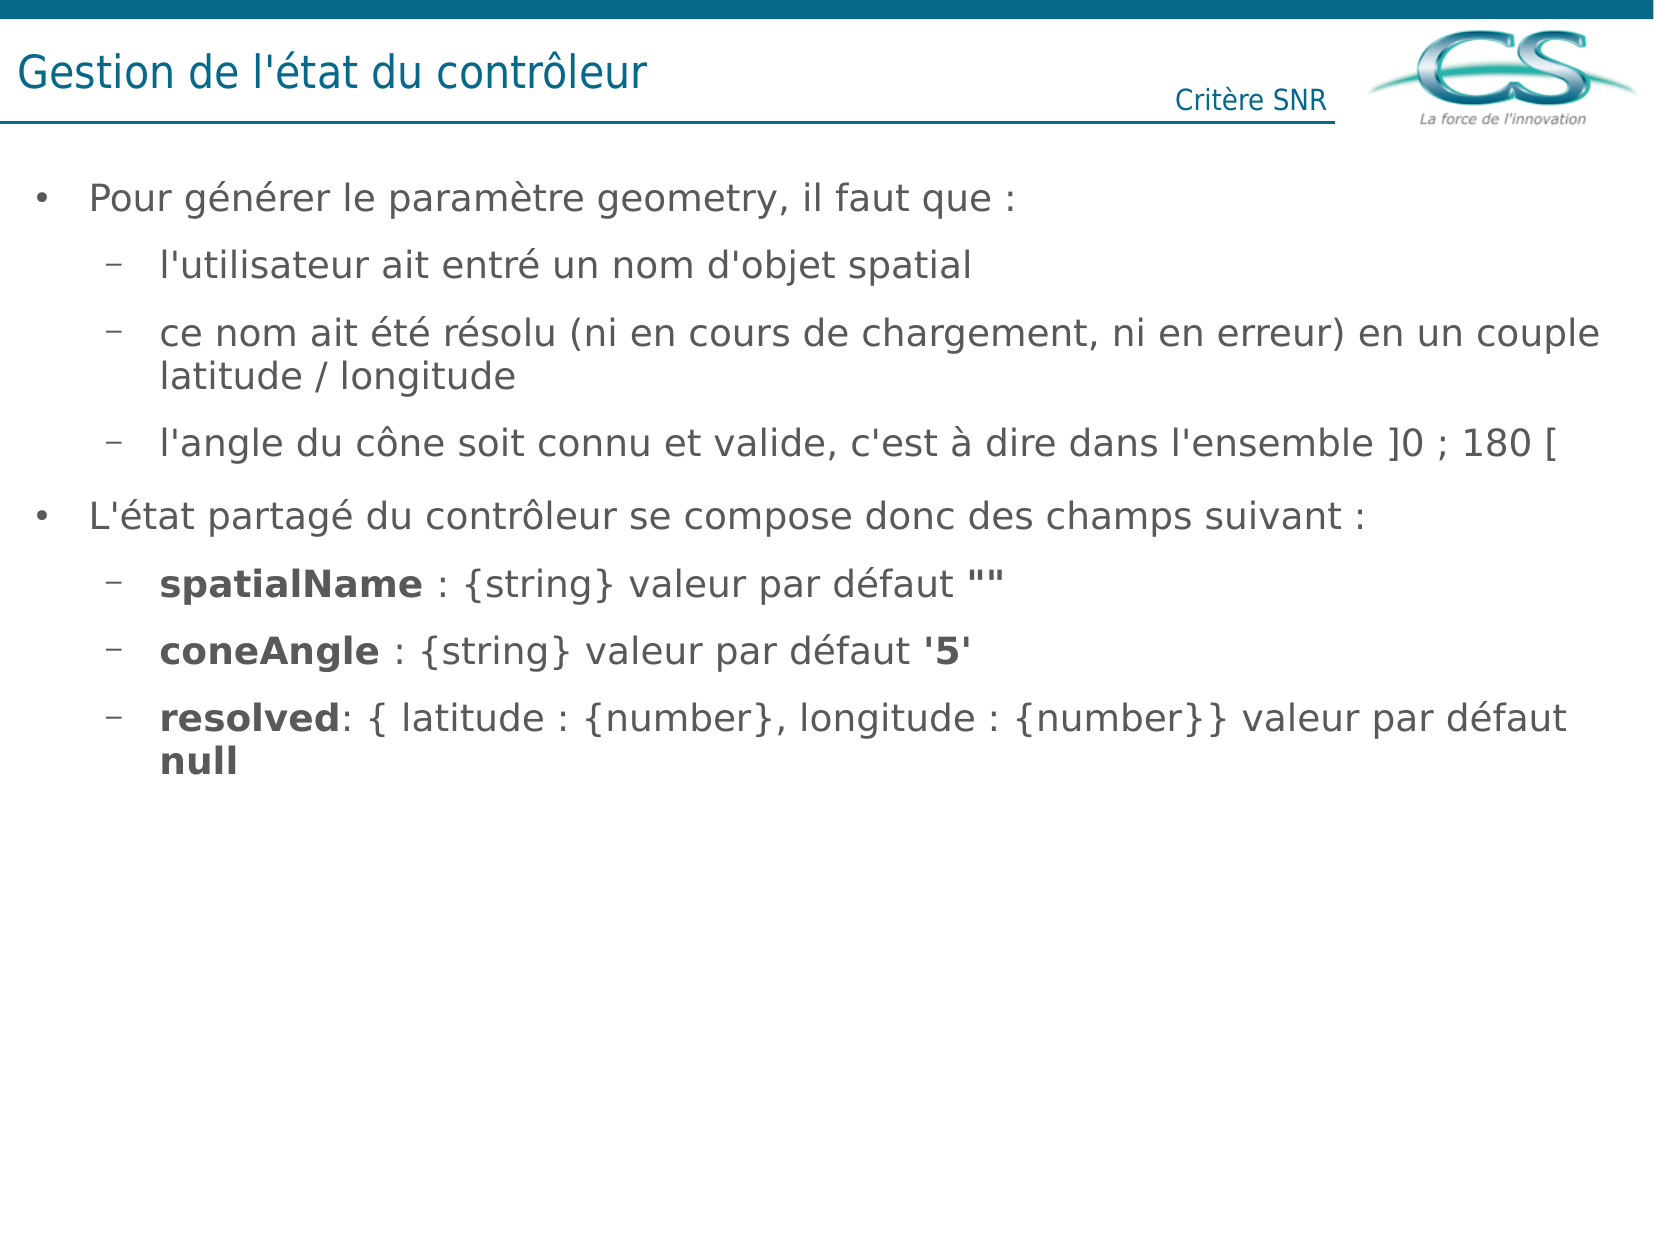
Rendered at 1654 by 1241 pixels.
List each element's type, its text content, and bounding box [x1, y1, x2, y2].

text_box Critère SNR [1163, 71, 1347, 142]
list Pour générer le paramètre geometry, il faut que : l'utilisateur ait entré un nom d'objet spatial ce nom ait été résolu (ni en cours de chargement, ni en erreur) en un couple latitude / longitude l'angle du cône soit connu et valide, c'est à dire dans l'ensemble ]0 ; 180 [ L'état partagé du contrôleur se compose donc des champs suivant : spatialName : {string} valeur par défaut "" coneAngle : {string} valeur par défaut '5' resolved: { latitude : {number}, longitude : {number}} valeur par défaut null [17, 177, 1630, 1217]
title Gestion de l'état du contrôleur [17, 46, 1368, 106]
picture [1368, 28, 1642, 128]
